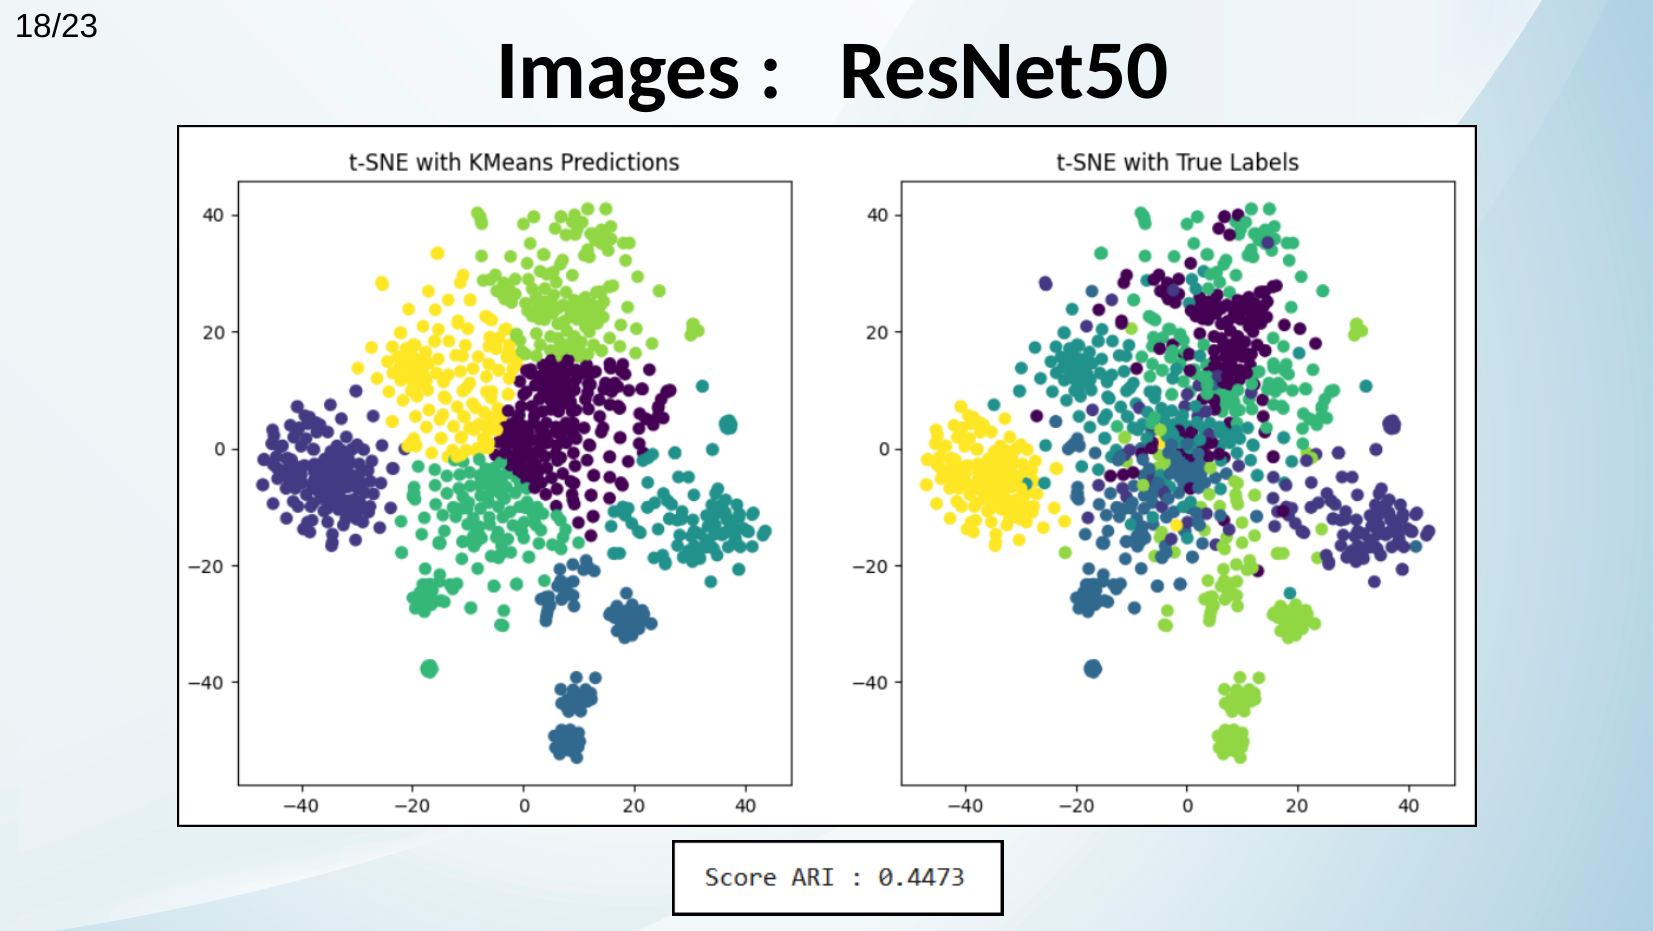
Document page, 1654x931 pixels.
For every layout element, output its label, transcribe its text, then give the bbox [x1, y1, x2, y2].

picture [0, 0, 1654, 931]
text_box 18/23 [0, 0, 88, 60]
title Images : ResNet50 [88, 0, 1577, 156]
